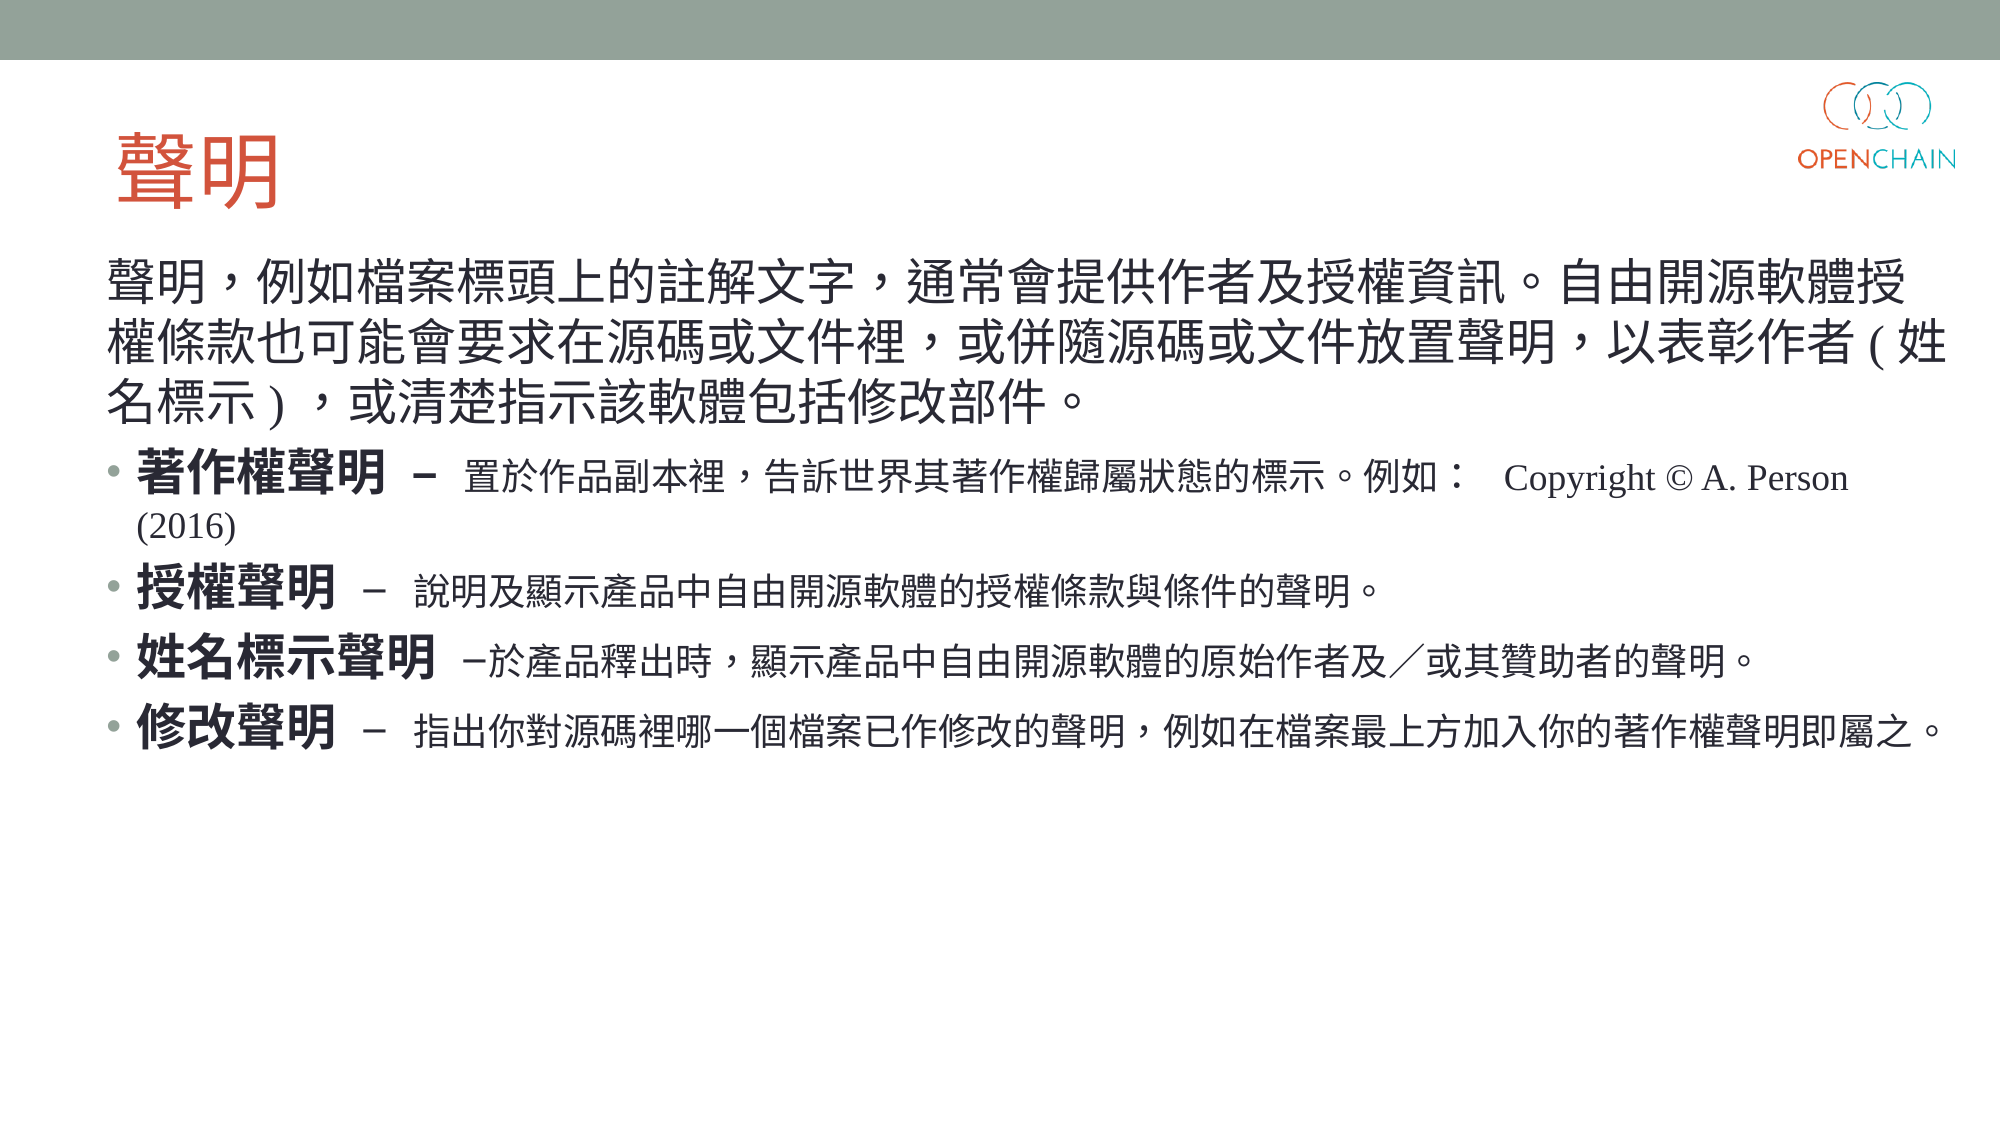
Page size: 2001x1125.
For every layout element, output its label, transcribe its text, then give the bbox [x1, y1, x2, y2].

title 聲明 [99, 87, 1900, 243]
list 聲明，例如檔案標頭上的註解文字，通常會提供作者及授權資訊。自由開源軟體授權條款也可能會要求在源碼或文件裡，或併隨源碼或文件放置聲明，以表彰作者(姓名標示)，或清楚指示該軟體包括修改部件。 著作權聲明 – 置於作品副本裡，告訴世界其著作權歸屬狀態的標示。例如： Copyright © A. Person (2016) 授權聲明 – 說明及顯示產品中自由開源軟體的授權條款與條件的聲明。 姓名標示聲明 –於產品釋出時，顯示產品中自由開源軟體的原始作者及／或其贊助者的聲明。 修改聲明 – 指出你對源碼裡哪一個檔案已作修改的聲明，例如在檔案最上方加入你的著作權聲明即屬之。 [91, 243, 1970, 1125]
picture [1798, 82, 1955, 169]
